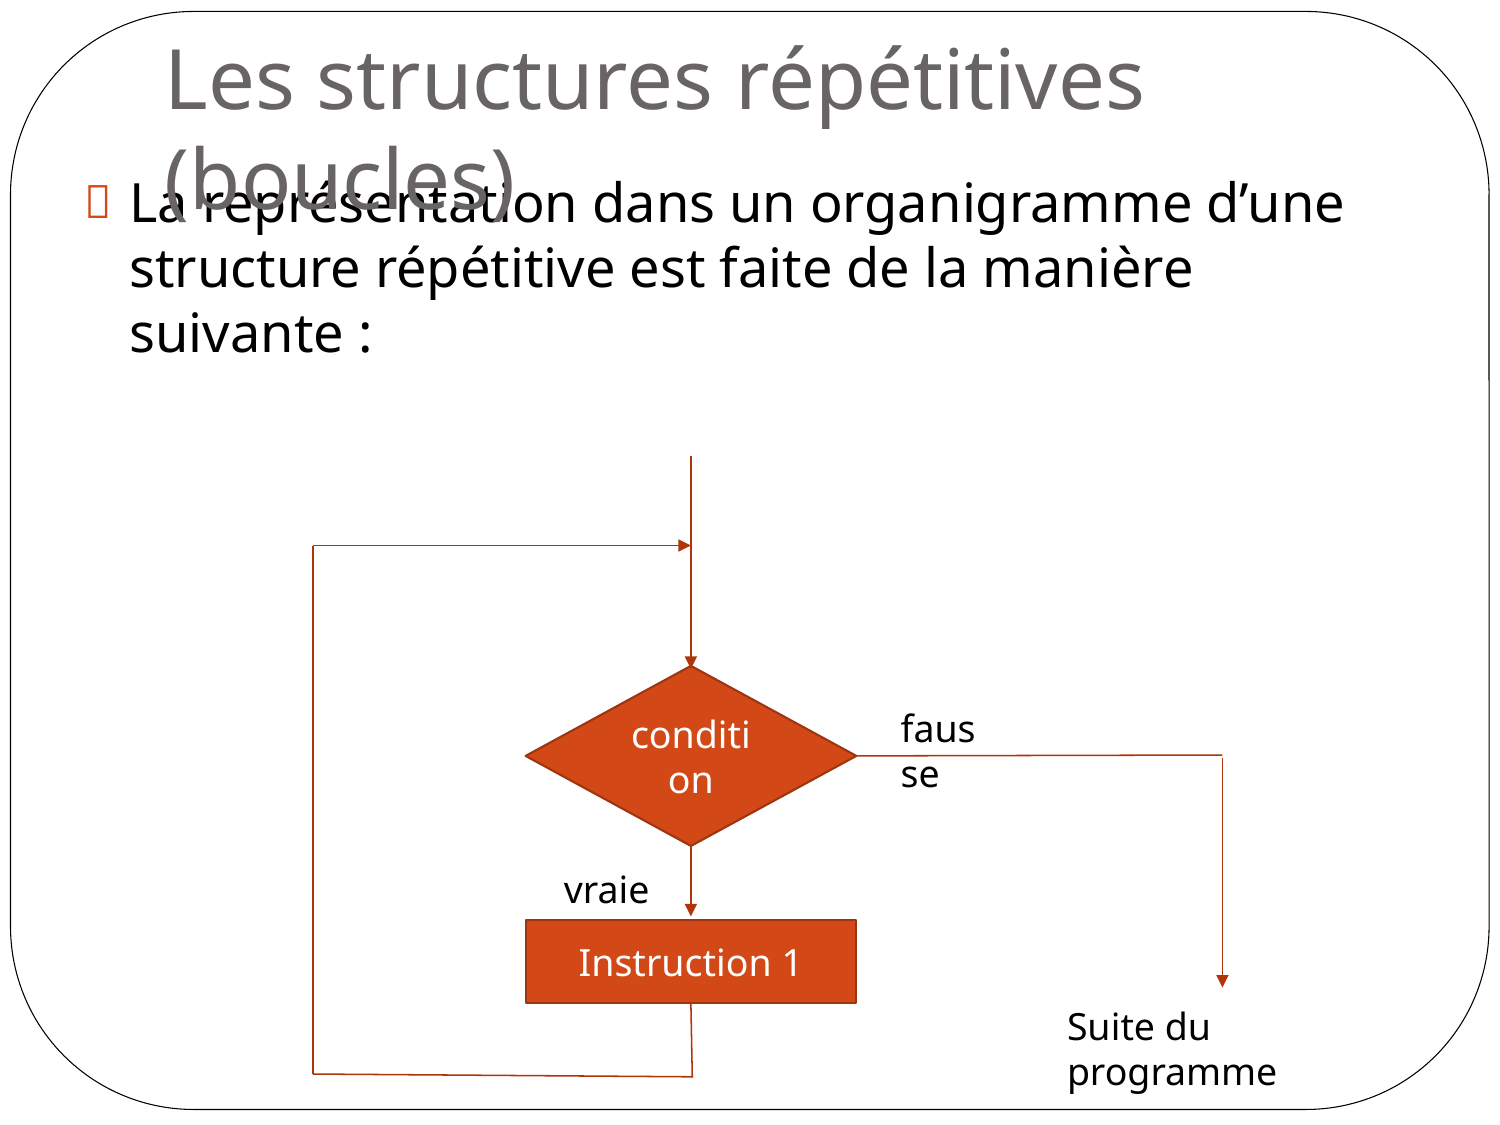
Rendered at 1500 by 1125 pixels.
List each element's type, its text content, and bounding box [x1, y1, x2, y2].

text_box condition [525, 666, 856, 846]
text_box Instruction 1 [525, 919, 857, 1004]
text_box Suite du programme [1052, 995, 1431, 1100]
text_box vraie [549, 858, 668, 919]
text_box fausse [885, 697, 1004, 755]
text_box fausse [885, 757, 1004, 803]
list La représentation dans un organigramme d’une structure répétitive est faite de la manière suivante : [69, 160, 1425, 1106]
title Les structures répétitives (boucles) [150, 19, 1425, 135]
